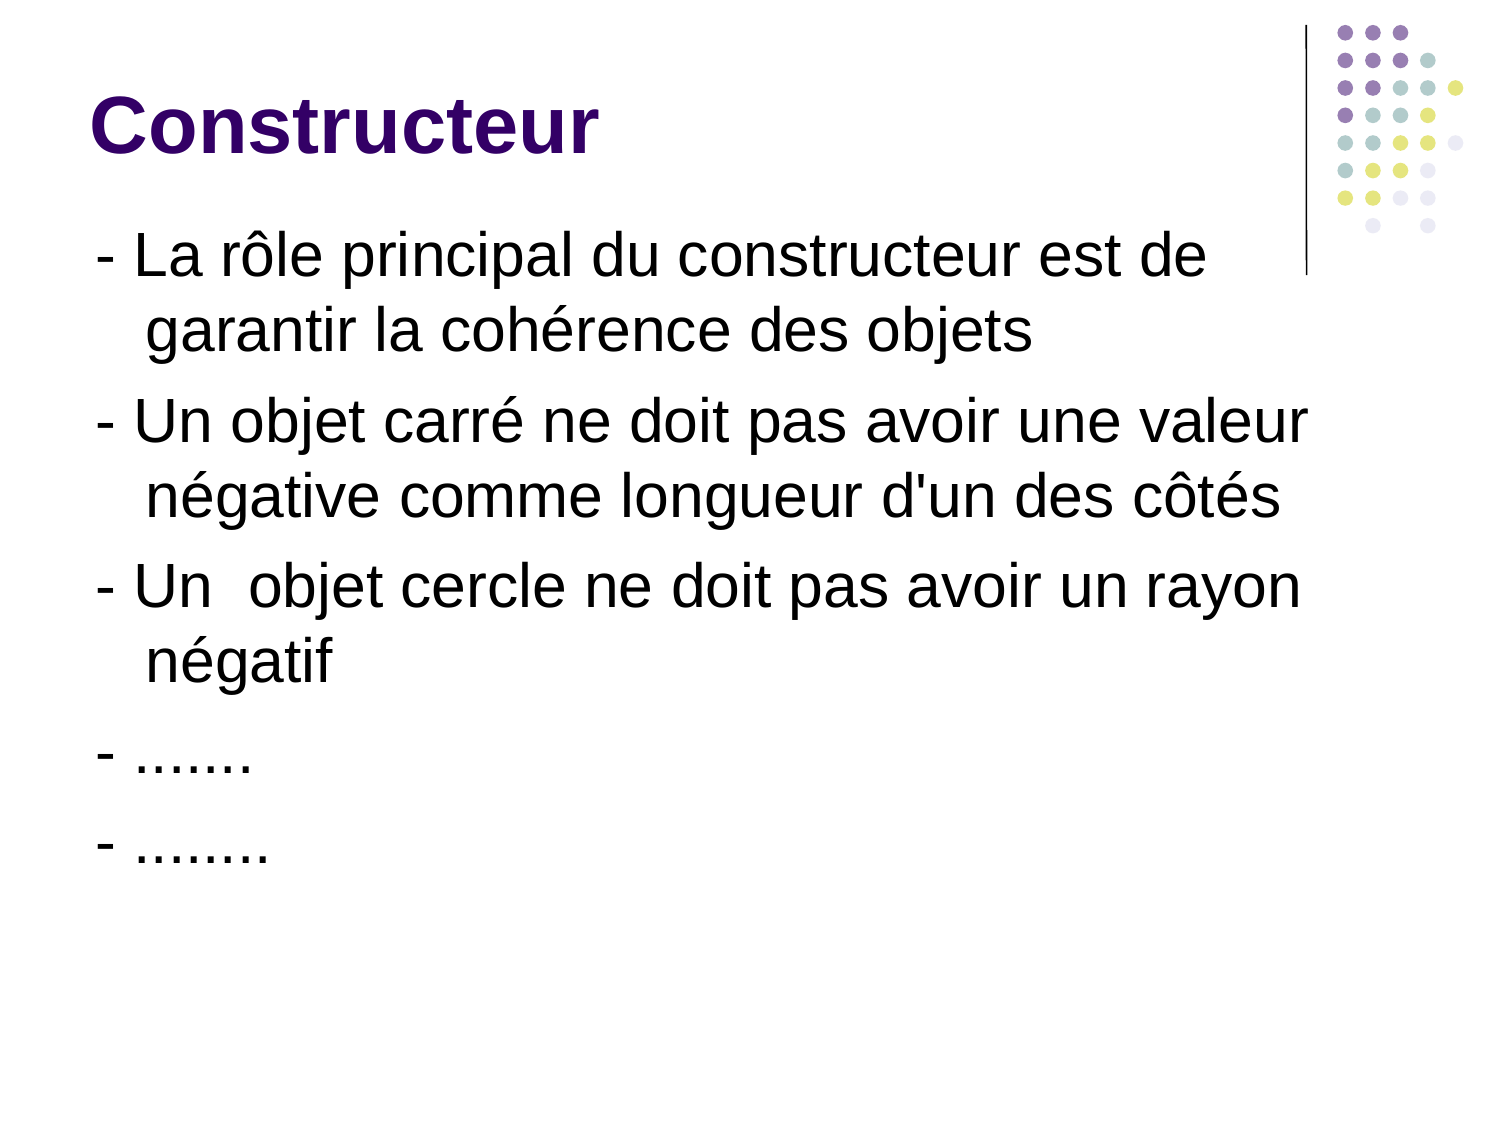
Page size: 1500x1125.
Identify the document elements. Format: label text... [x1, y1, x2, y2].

list - La rôle principal du constructeur est de garantir la cohérence des objets - Un objet carré ne doit pas avoir une valeur négative comme longueur d'un des côtés - Un objet cercle ne doit pas avoir un rayon négatif - ....... - ........ [74, 206, 1422, 1004]
title Constructeur [75, 18, 1310, 178]
